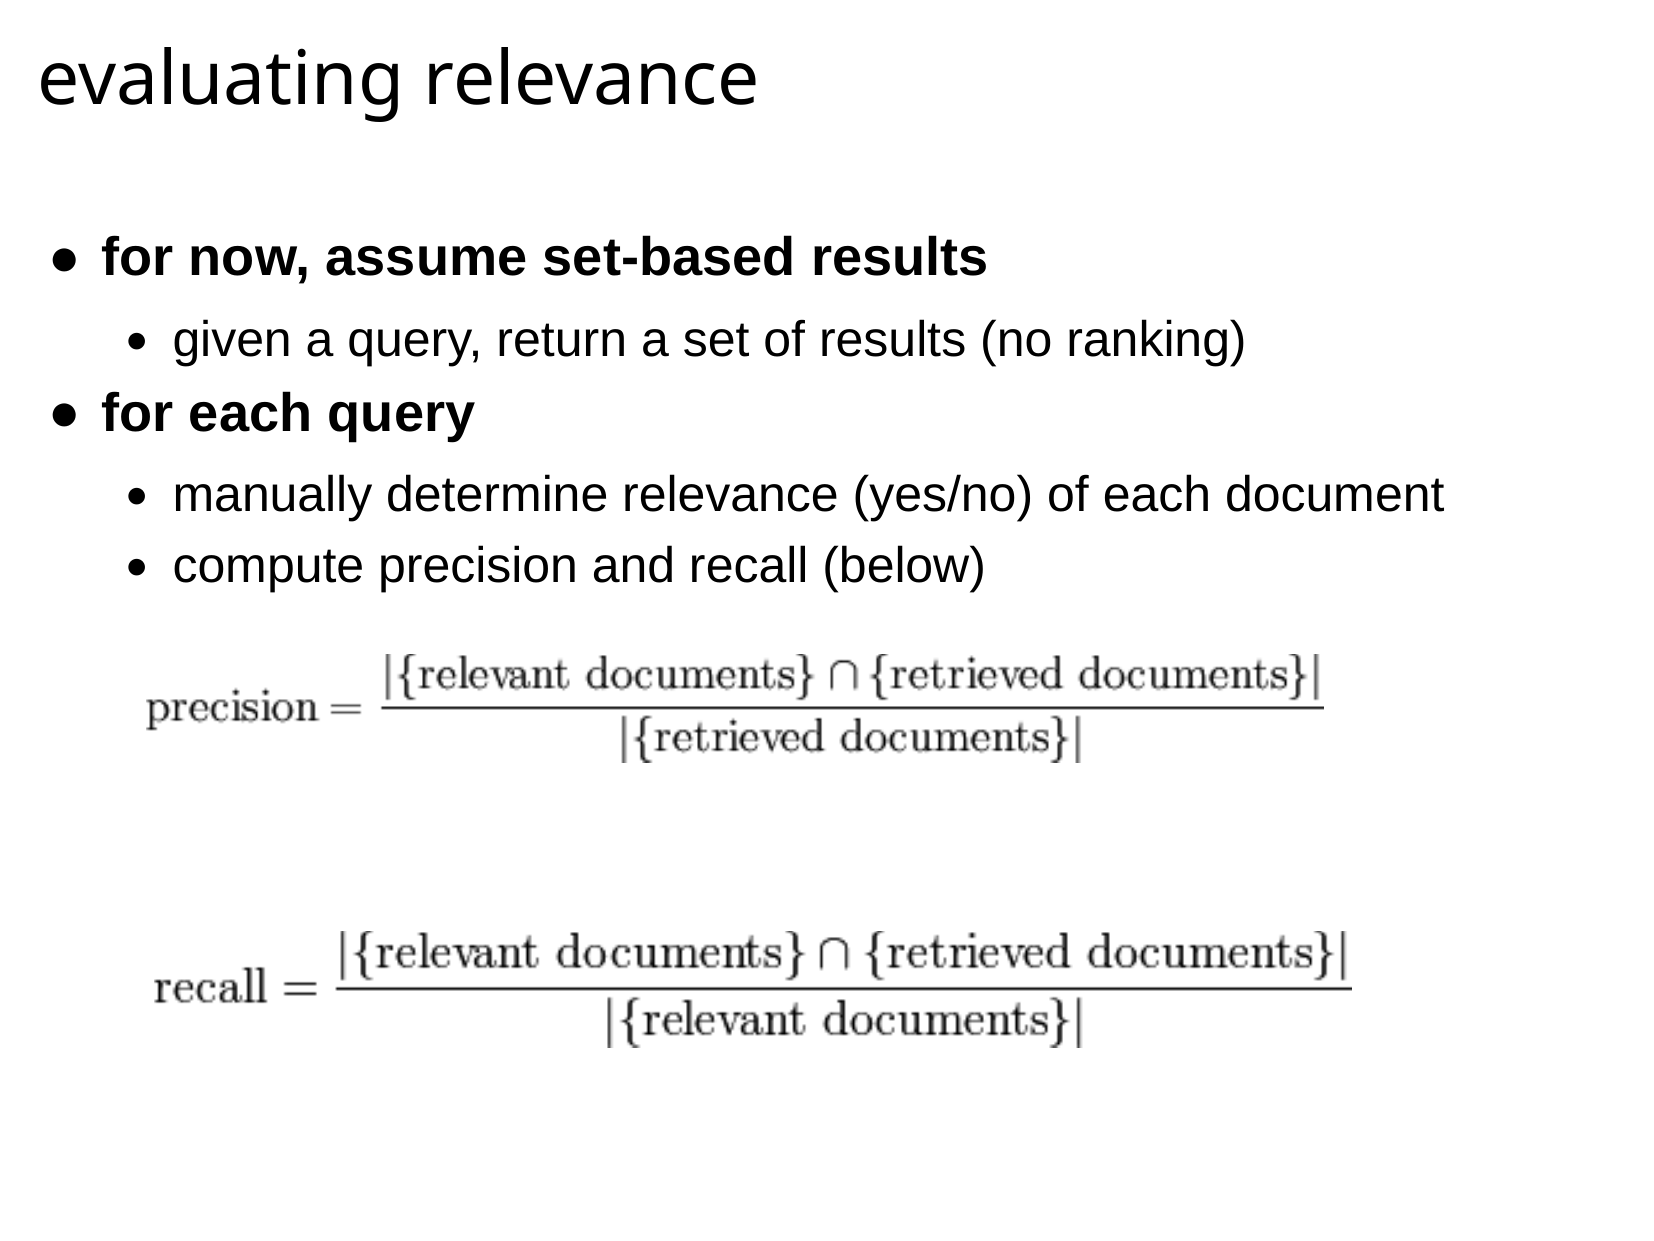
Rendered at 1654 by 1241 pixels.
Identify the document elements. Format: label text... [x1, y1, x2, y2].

picture [146, 654, 1324, 763]
list for now, assume set-based results given a query, return a set of results (no ranking) for each query manually determine relevance (yes/no) of each document compute precision and recall (below) [30, 194, 1654, 626]
picture [154, 931, 1352, 1048]
title evaluating relevance [37, 7, 1613, 143]
